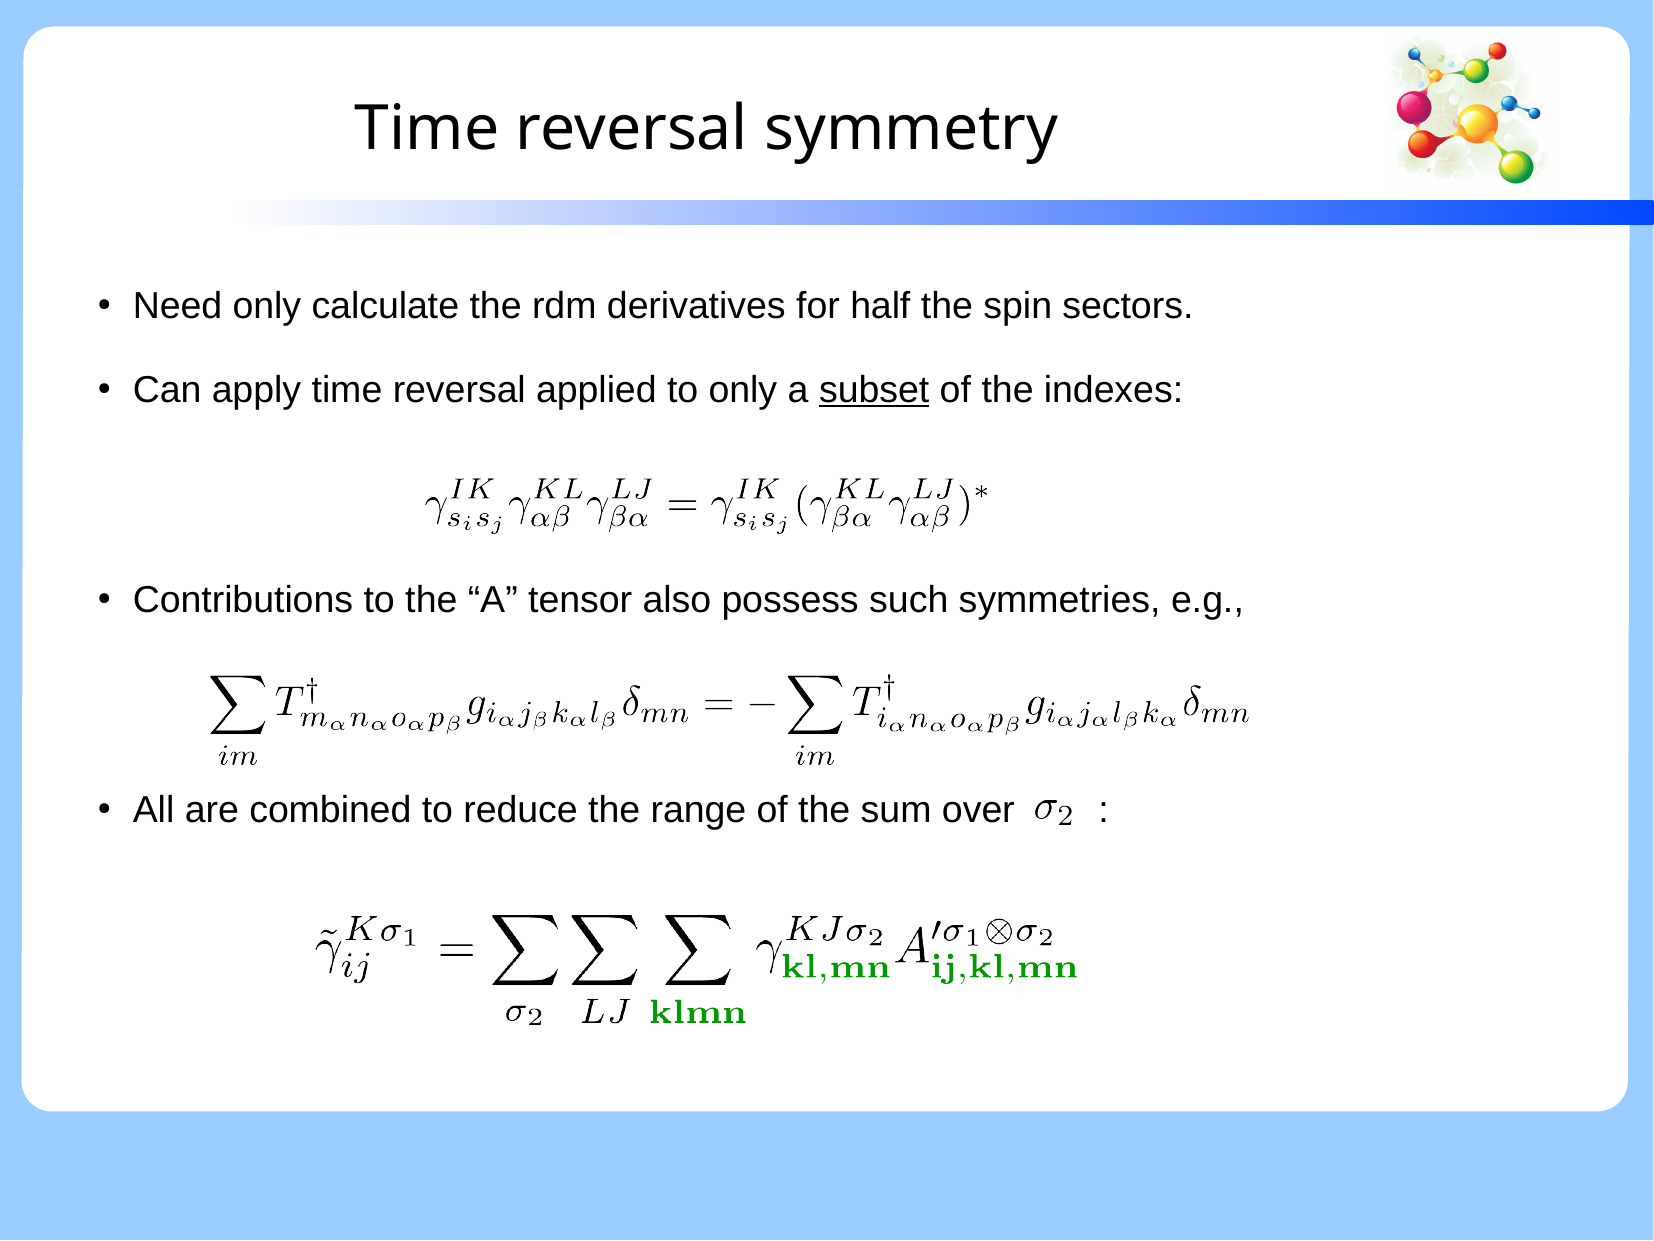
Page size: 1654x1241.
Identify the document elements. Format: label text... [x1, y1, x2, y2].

text_box Need only calculate the rdm derivatives for half the spin sectors. Can apply time reversal applied to only a subset of the indexes: Contributions to the “A” tensor also possess such symmetries, e.g., All are combined to reduce the range of the sum over : [82, 277, 1534, 839]
picture [425, 478, 987, 534]
picture [1382, 29, 1556, 195]
title Time reversal symmetry [82, 49, 1332, 201]
picture [210, 674, 1249, 765]
table_cell [873, 201, 877, 224]
picture [315, 914, 1077, 1025]
picture [1035, 800, 1072, 826]
table_cell [956, 201, 961, 224]
list [82, 277, 1571, 1069]
